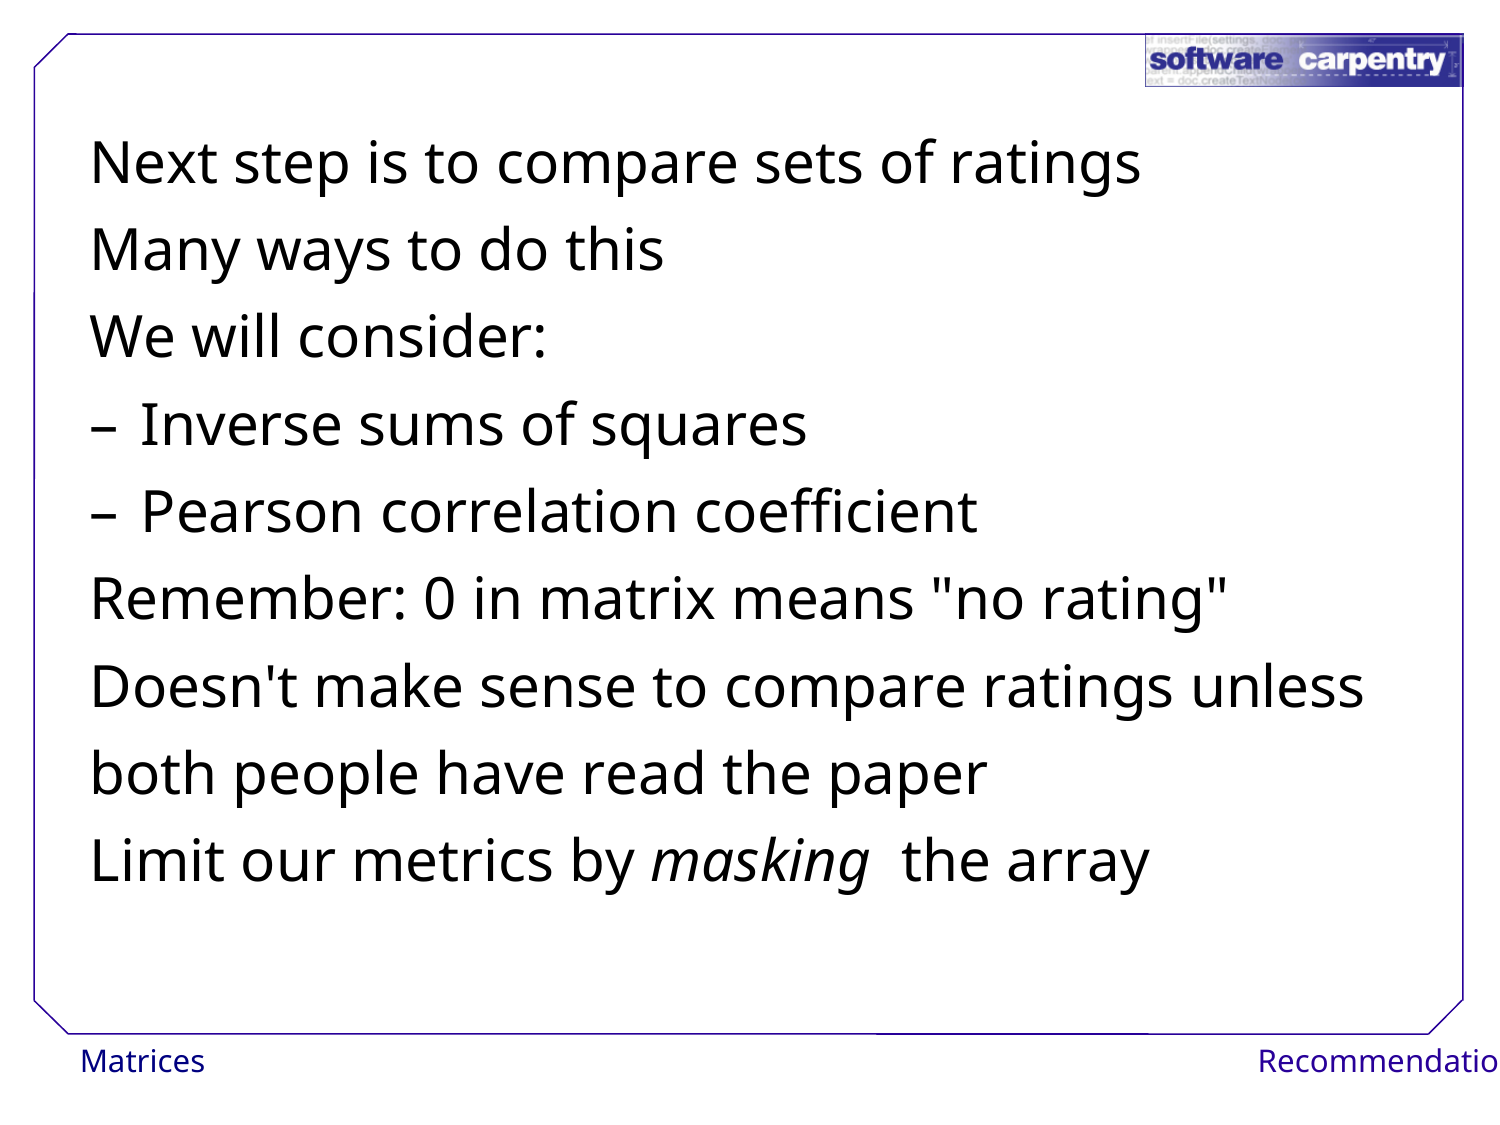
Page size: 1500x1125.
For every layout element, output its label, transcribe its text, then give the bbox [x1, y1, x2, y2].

list Next step is to compare sets of ratings Many ways to do this We will consider: – Inverse sums of squares – Pearson correlation coefficient Remember: 0 in matrix means "no rating" Doesn't make sense to compare ratings unless both people have read the paper Limit our metrics by masking the array [75, 99, 1426, 1001]
picture [1145, 33, 1464, 87]
